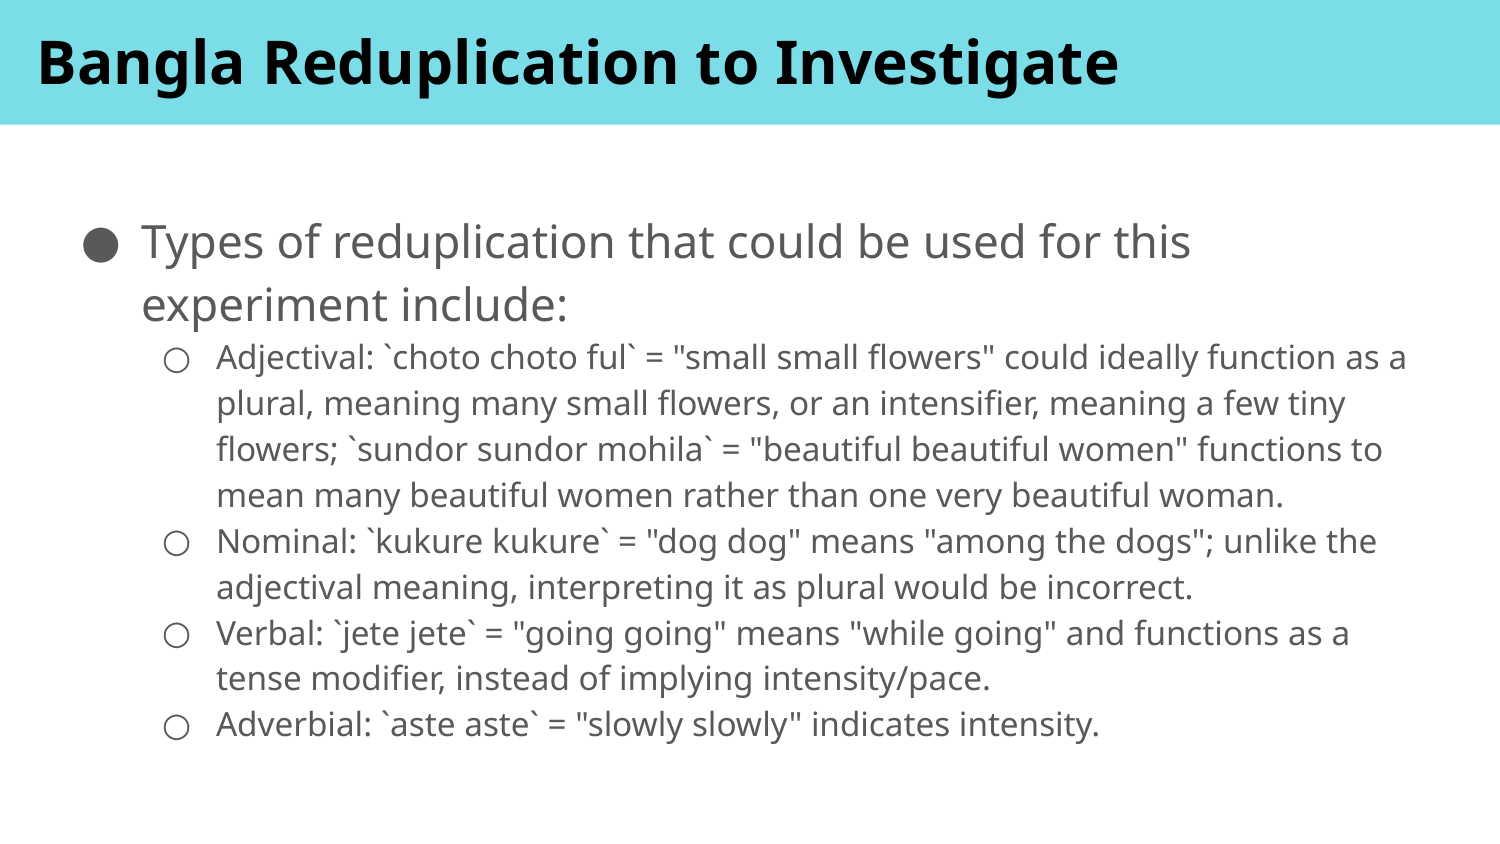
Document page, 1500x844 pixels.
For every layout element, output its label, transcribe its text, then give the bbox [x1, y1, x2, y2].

list Types of reduplication that could be used for this experiment include: Adjectival: `choto choto ful` = "small small flowers" could ideally function as a plural, meaning many small flowers, or an intensifier, meaning a few tiny flowers; `sundor sundor mohila` = "beautiful beautiful women" functions to mean many beautiful women rather than one very beautiful woman. Nominal: `kukure kukure` = "dog dog" means "among the dogs"; unlike the adjectival meaning, interpreting it as plural would be incorrect. Verbal: `jete jete` = "going going" means "while going" and functions as a tense modifier, instead of implying intensity/pace. Adverbial: `aste aste` = "slowly slowly" indicates intensity. [51, 189, 1449, 750]
title Bangla Reduplication to Investigate [21, 9, 1420, 114]
